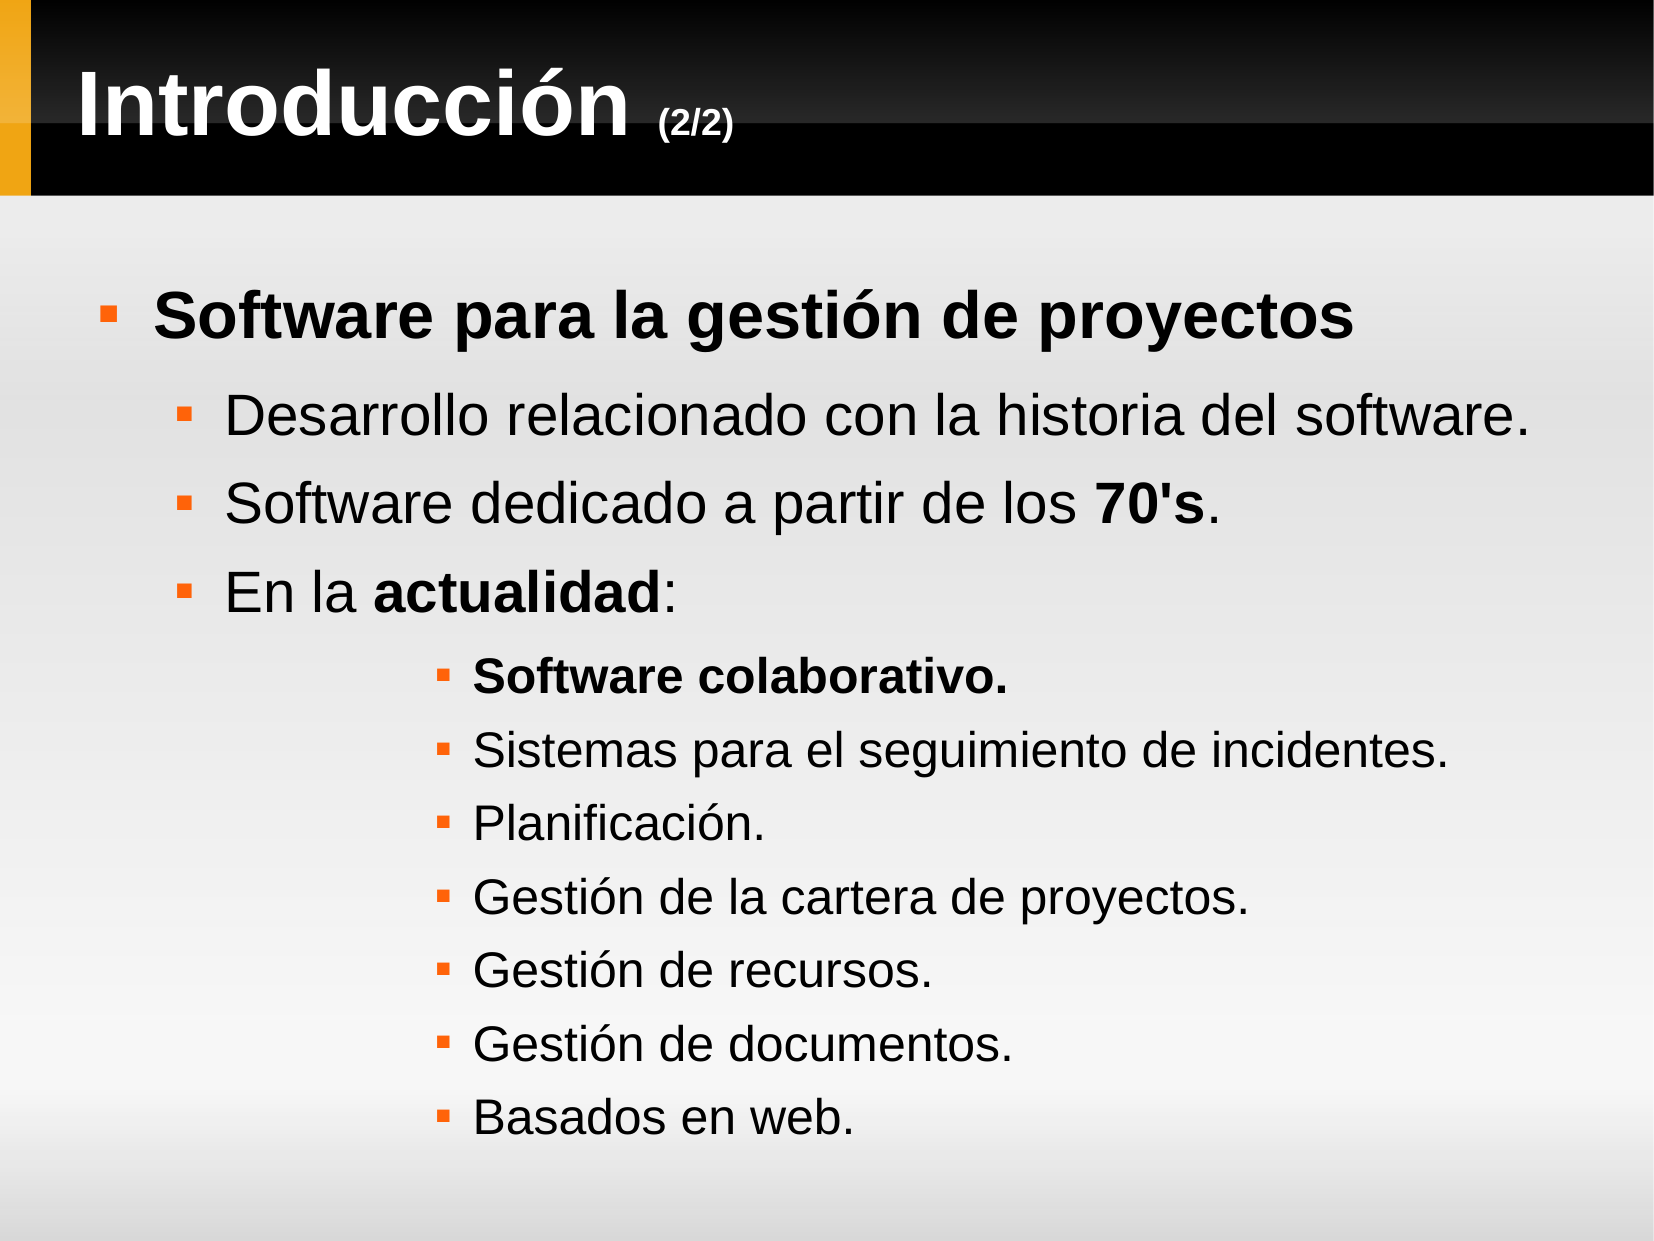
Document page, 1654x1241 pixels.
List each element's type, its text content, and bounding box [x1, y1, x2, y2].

list Software para la gestión de proyectos Desarrollo relacionado con la historia del software. Software dedicado a partir de los 70's. En la actualidad: Software colaborativo. Sistemas para el seguimiento de incidentes. Planificación. Gestión de la cartera de proyectos. Gestión de recursos. Gestión de documentos. Basados en web. [82, 278, 1571, 1146]
title Introducción (2/2) [76, 0, 1565, 208]
picture [0, 0, 1654, 1241]
